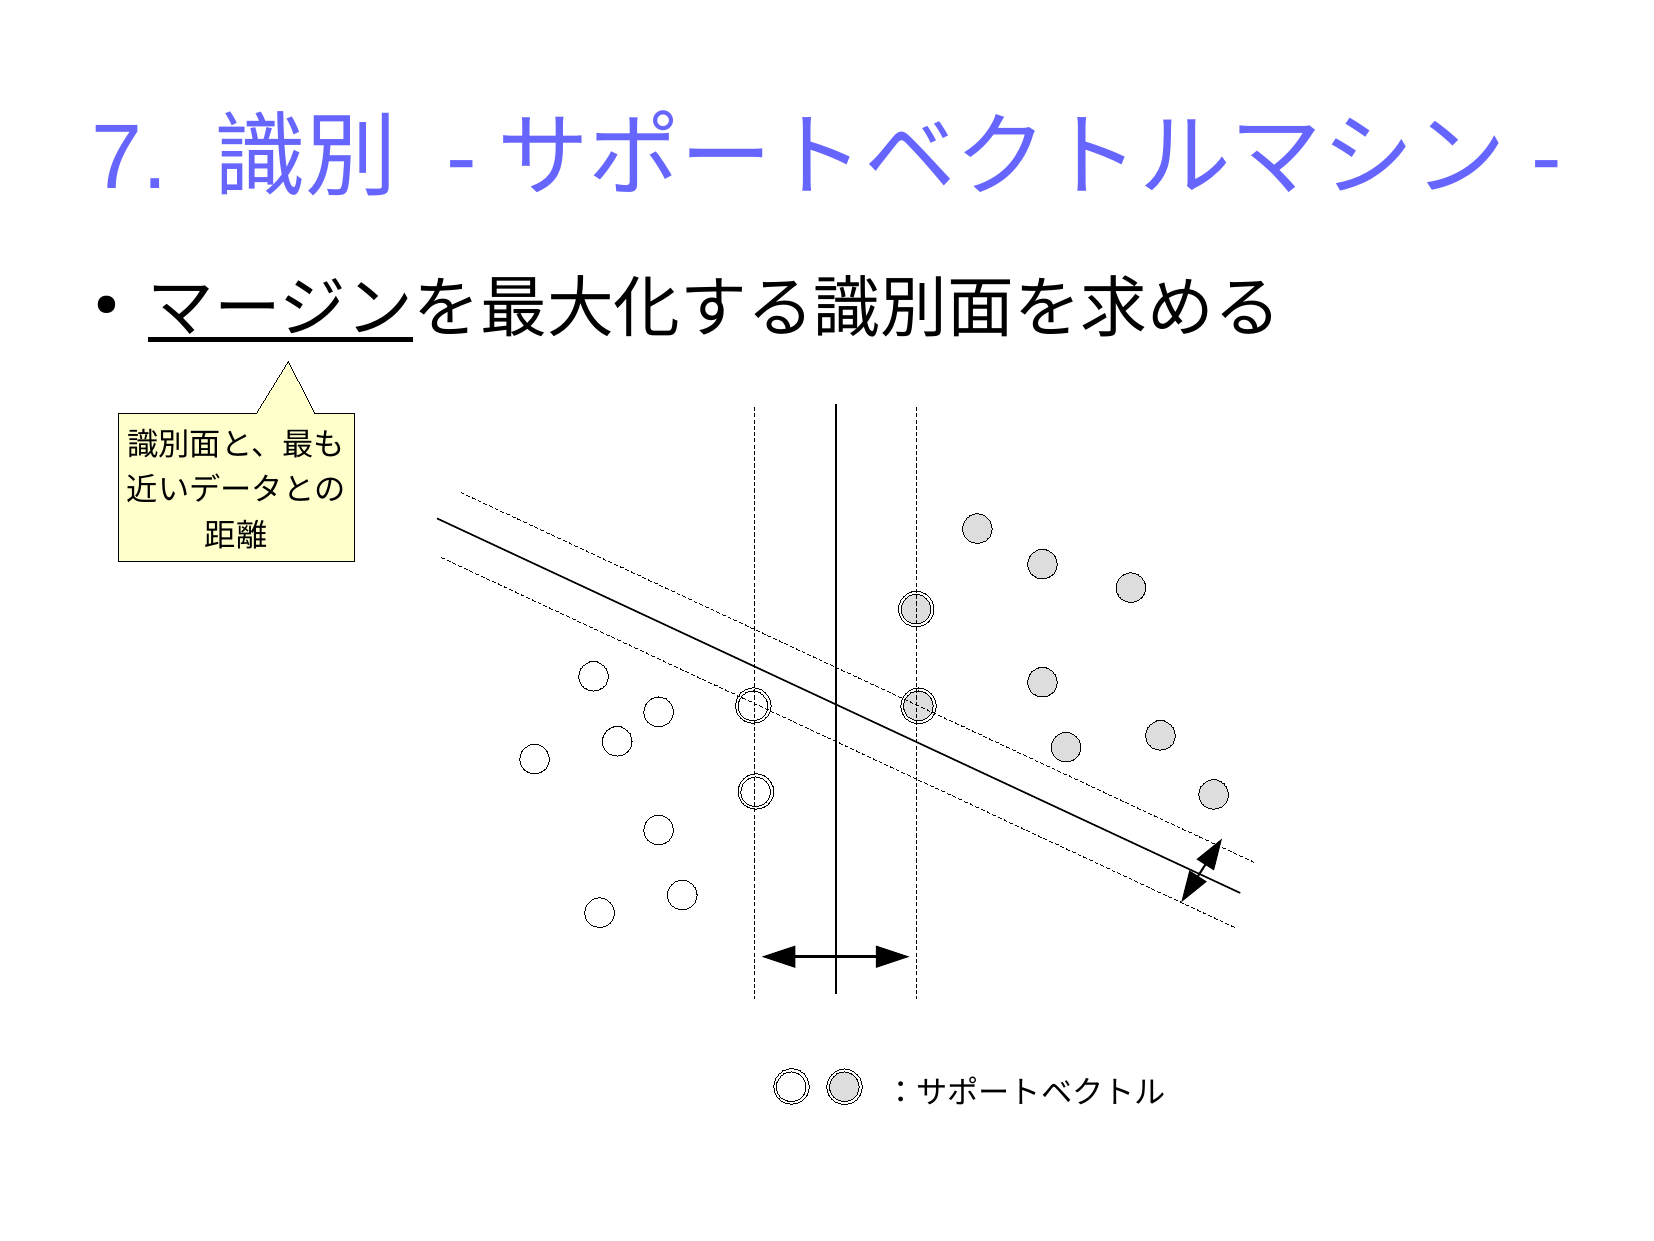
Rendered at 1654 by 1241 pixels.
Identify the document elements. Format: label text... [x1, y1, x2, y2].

text_box [1051, 732, 1081, 762]
text_box [738, 690, 768, 721]
text_box [740, 776, 771, 807]
text_box [667, 880, 698, 910]
text_box [519, 744, 550, 774]
text_box [1198, 779, 1229, 810]
text_box [1145, 720, 1176, 751]
text_box [1116, 572, 1146, 603]
text_box 識別面と、最も 近いデータとの 距離 [118, 361, 355, 562]
text_box [602, 726, 633, 757]
text_box [829, 1071, 860, 1102]
title 7. 識別 -サポートベクトルマシン- [82, 49, 1571, 257]
text_box [584, 897, 615, 928]
text_box [578, 661, 609, 692]
text_box [901, 594, 931, 624]
list マージンを最大化する識別面を求める [76, 260, 1565, 414]
text_box [962, 513, 993, 544]
text_box [1027, 549, 1058, 579]
text_box [903, 690, 934, 721]
text_box ：サポートベクトル [870, 1060, 1182, 1123]
text_box [643, 696, 674, 727]
text_box [643, 815, 674, 845]
text_box [1027, 667, 1058, 697]
text_box [776, 1071, 806, 1102]
